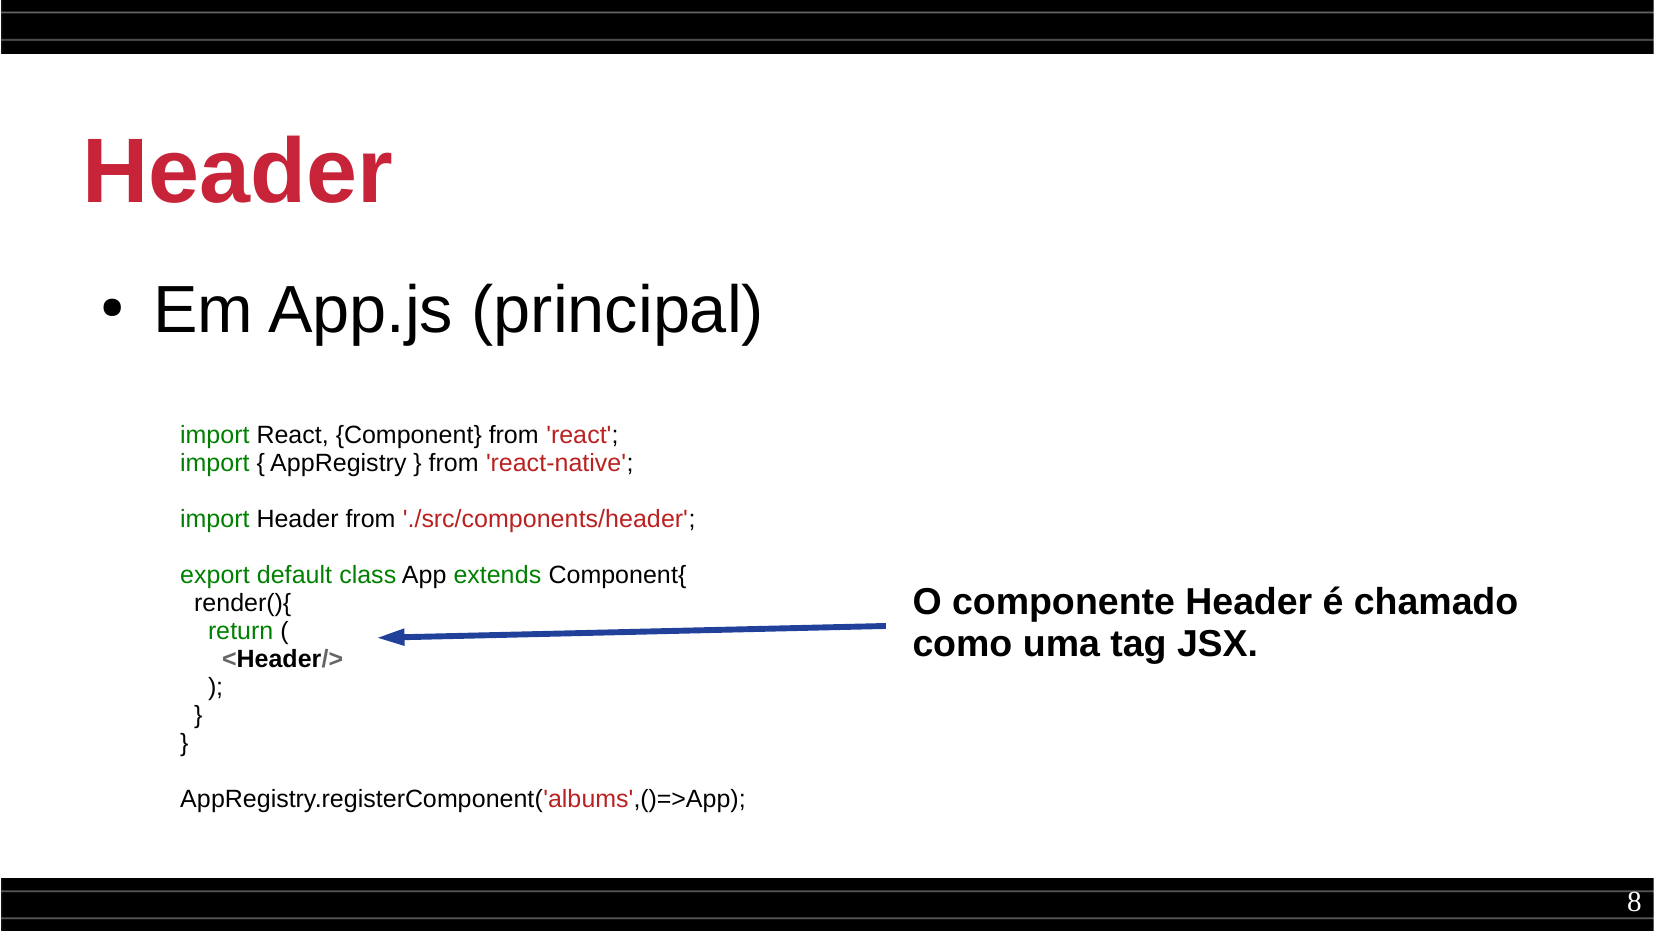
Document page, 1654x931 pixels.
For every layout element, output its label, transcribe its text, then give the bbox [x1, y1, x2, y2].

list Em App.js (principal) [82, 271, 1571, 758]
text_box O componente Header é chamado como uma tag JSX. [897, 572, 1534, 672]
text_box import React, {Component} from 'react'; import { AppRegistry } from 'react-native'; import Header from './src/components/header'; export default class App extends Component{ render(){ return ( <Header/> ); } } AppRegistry.registerComponent('albums',()=>App); [165, 413, 945, 849]
picture [1, 0, 1654, 54]
picture [1, 878, 1654, 931]
title Header [82, 92, 1571, 249]
